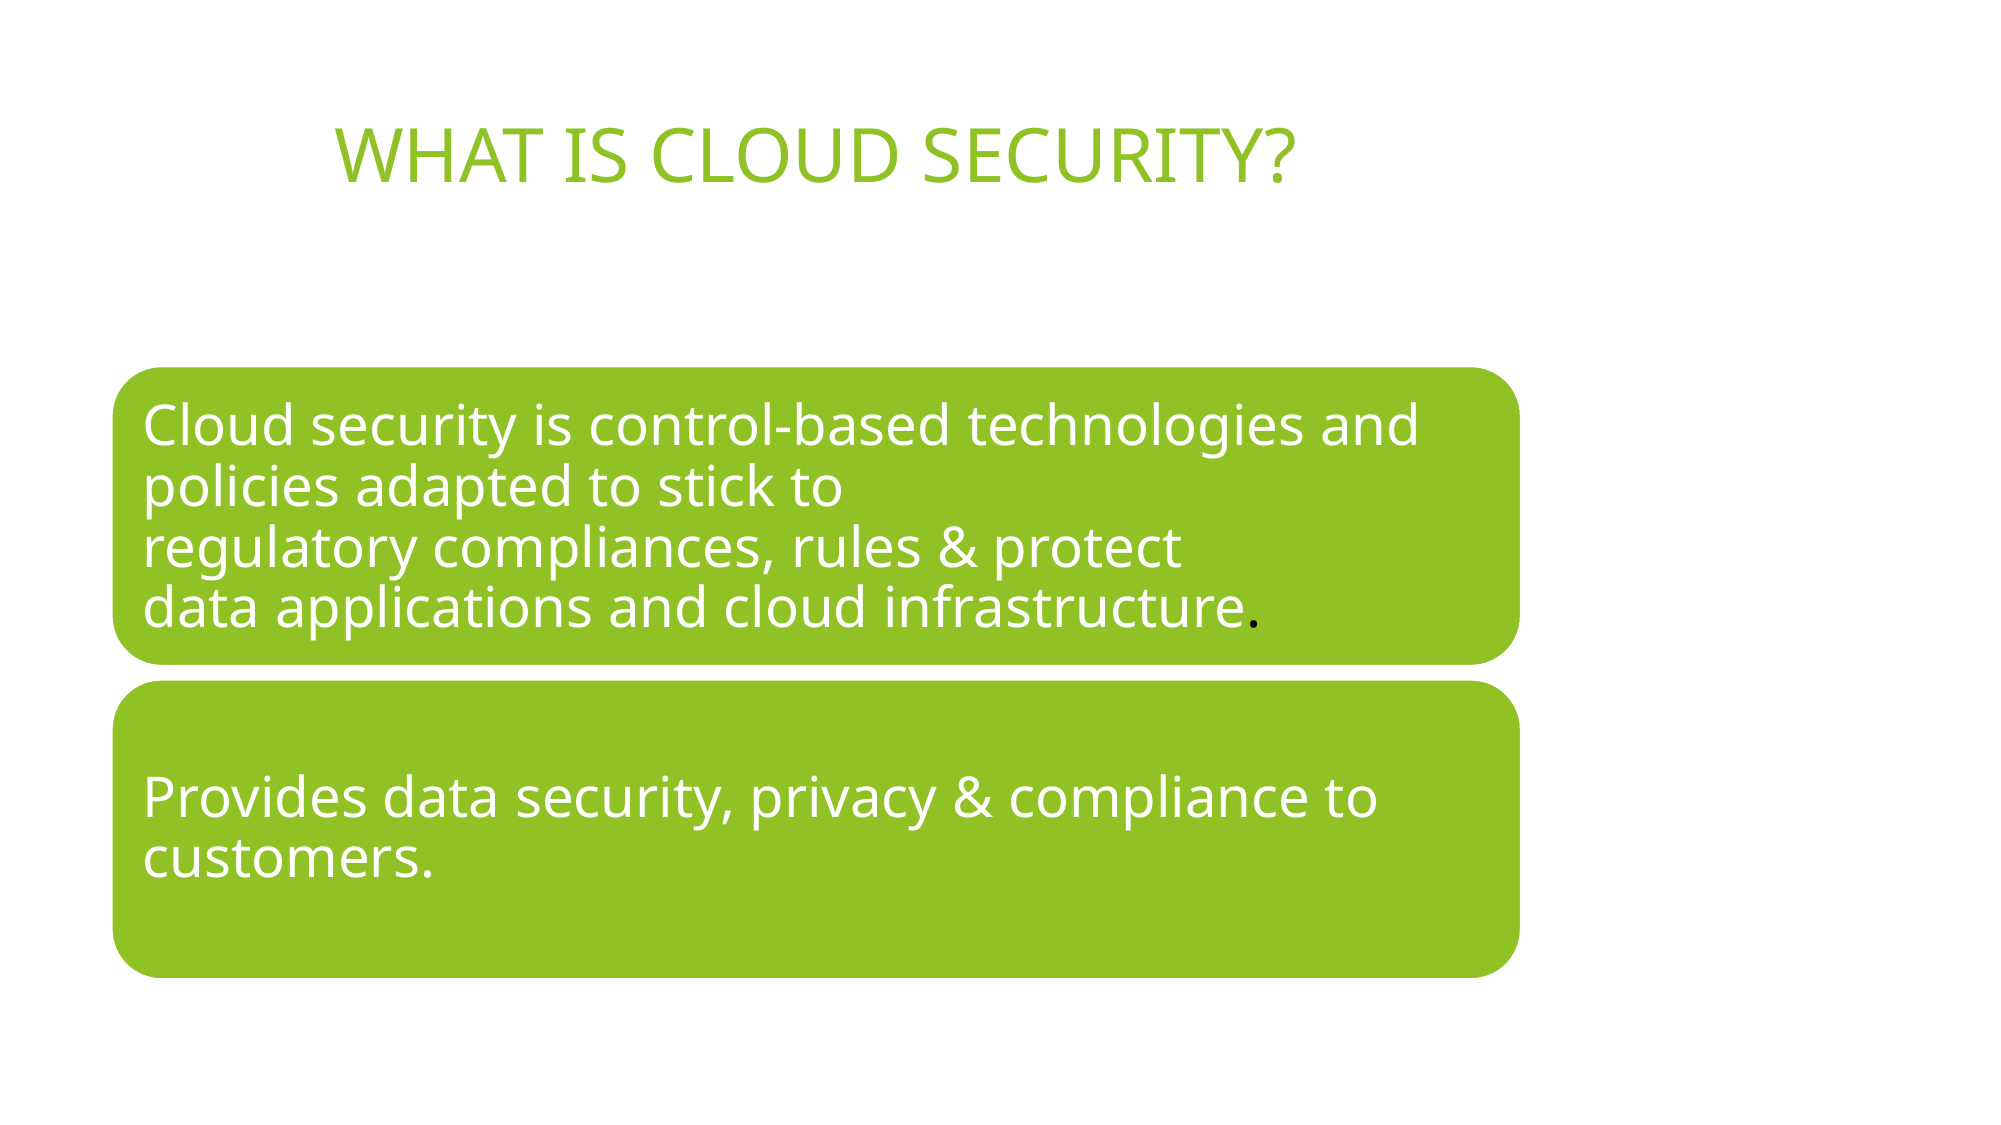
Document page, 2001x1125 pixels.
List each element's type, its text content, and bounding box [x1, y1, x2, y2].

title WHAT IS CLOUD SECURITY? [111, 99, 1522, 317]
text_box Cloud security is control-based technologies and policies adapted to stick to regulatory compliances, rules & protect data applications and cloud infrastructure. [111, 365, 1522, 667]
text_box Provides data security, privacy & compliance to customers. [111, 679, 1522, 980]
